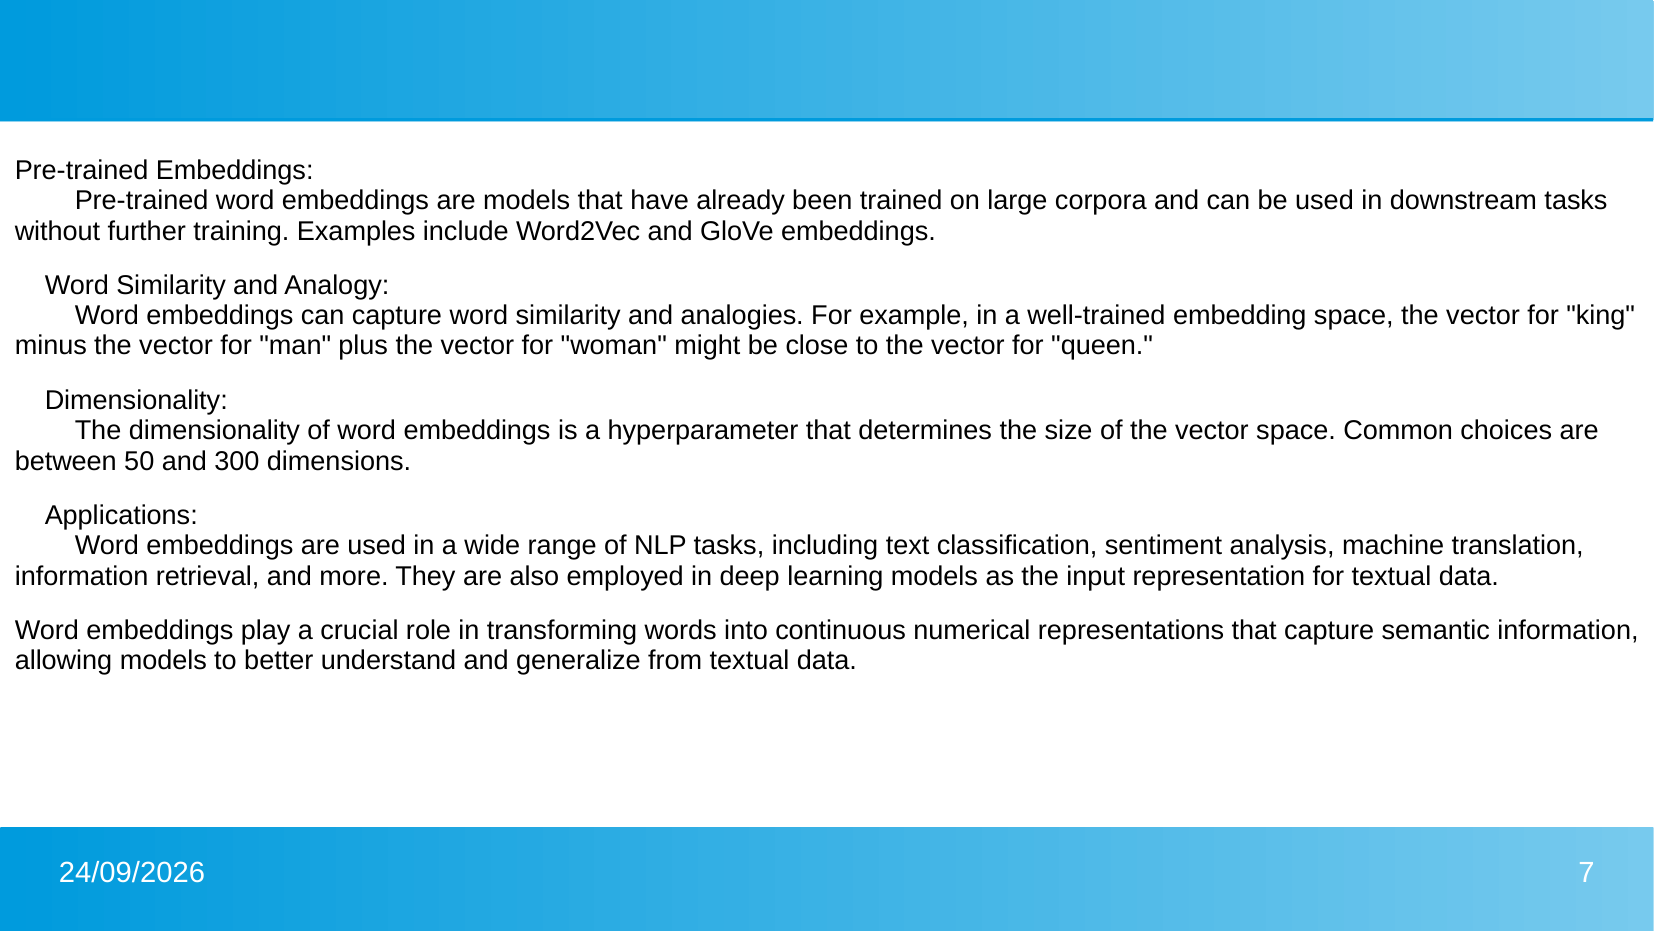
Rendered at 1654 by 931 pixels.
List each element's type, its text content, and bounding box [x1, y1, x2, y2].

text_box Pre-trained Embeddings: Pre-trained word embeddings are models that have already been trained on large corpora and can be used in downstream tasks without further training. Examples include Word2Vec and GloVe embeddings. Word Similarity and Analogy: Word embeddings can capture word similarity and analogies. For example, in a well-trained embedding space, the vector for "king" minus the vector for "man" plus the vector for "woman" might be close to the vector for "queen." Dimensionality: The dimensionality of word embeddings is a hyperparameter that determines the size of the vector space. Common choices are between 50 and 300 dimensions. Applications: Word embeddings are used in a wide range of NLP tasks, including text classification, sentiment analysis, machine translation, information retrieval, and more. They are also employed in deep learning models as the input representation for textual data. Word embeddings play a crucial role in transforming words into continuous numerical representations that capture semantic information, allowing models to better understand and generalize from textual data. [0, 147, 1654, 739]
